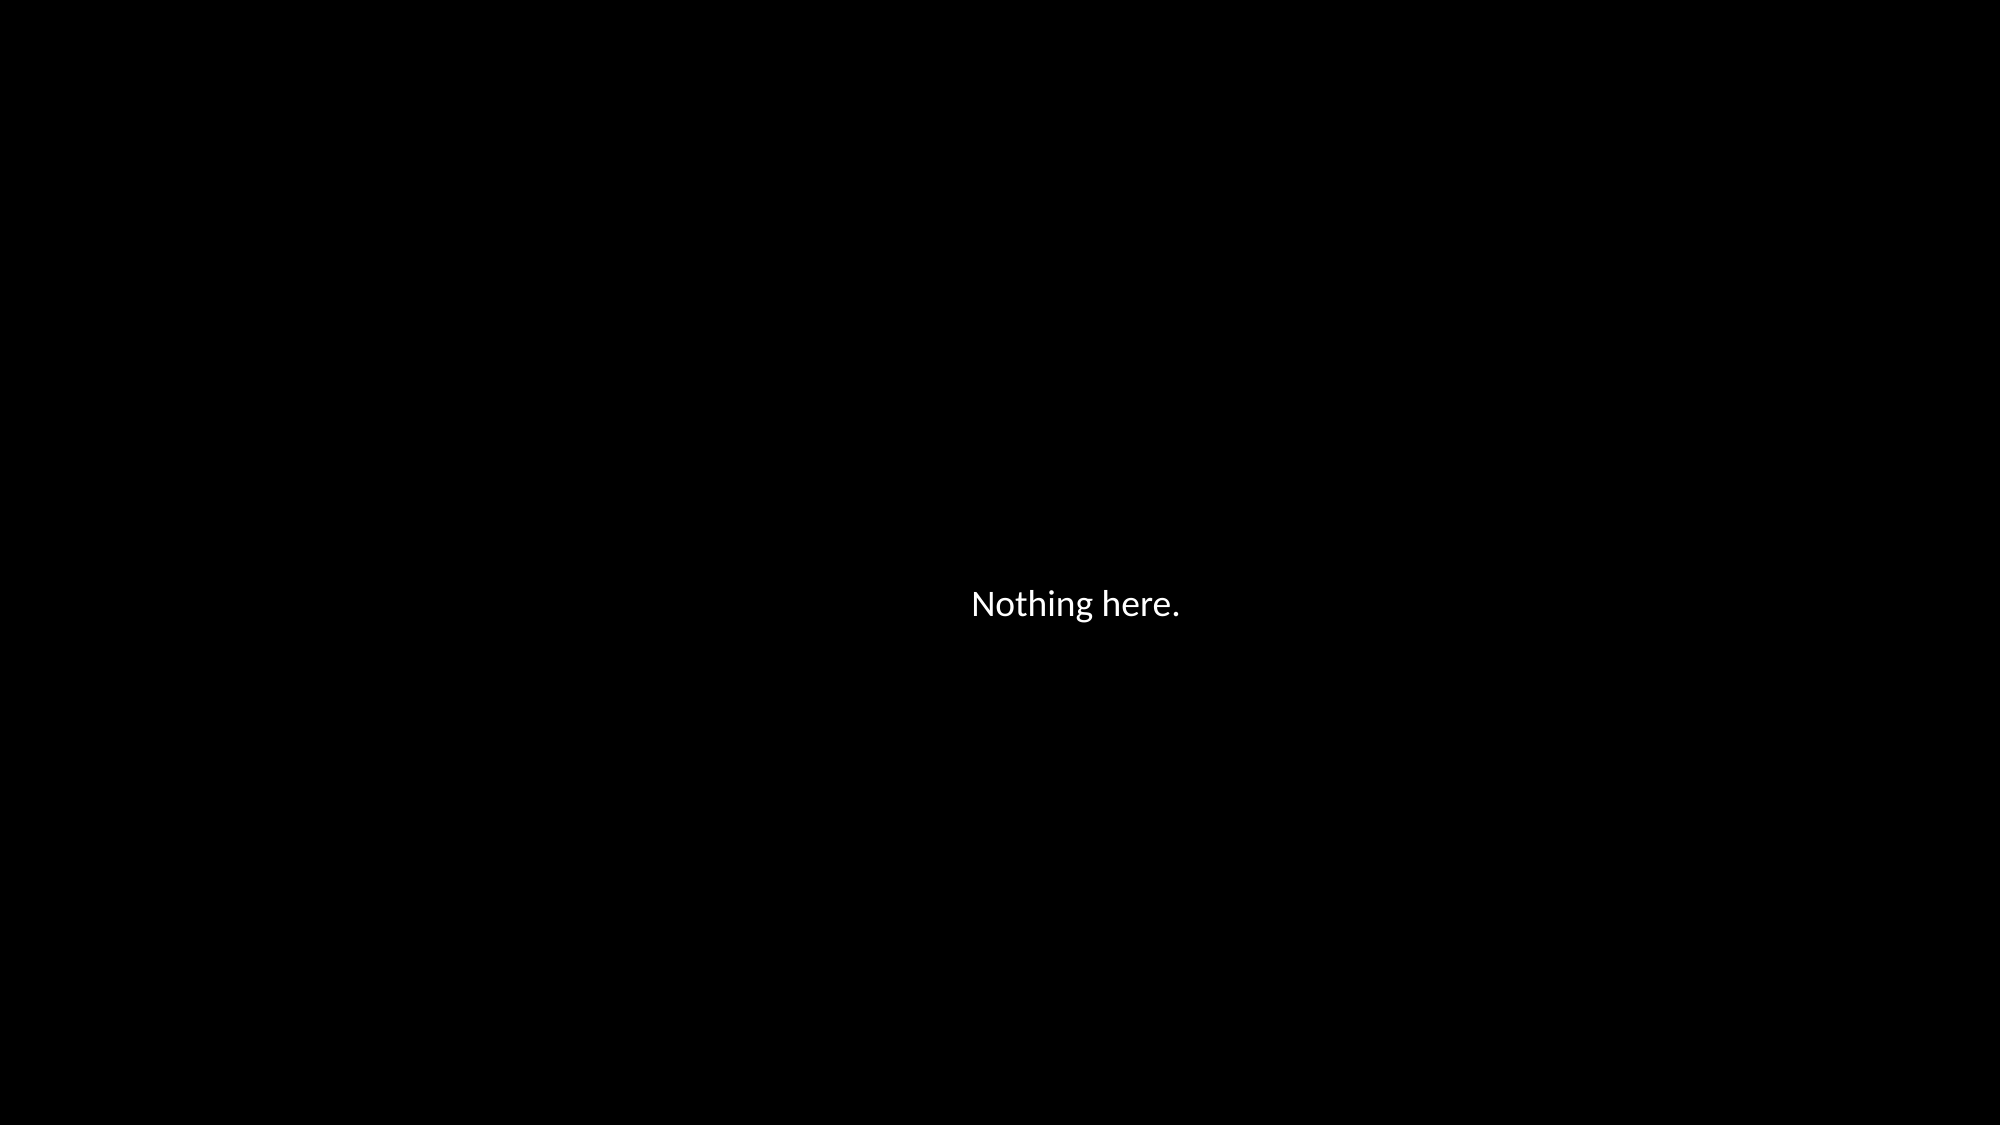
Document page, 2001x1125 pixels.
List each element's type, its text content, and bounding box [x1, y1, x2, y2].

text_box Nothing here. [956, 571, 1198, 632]
